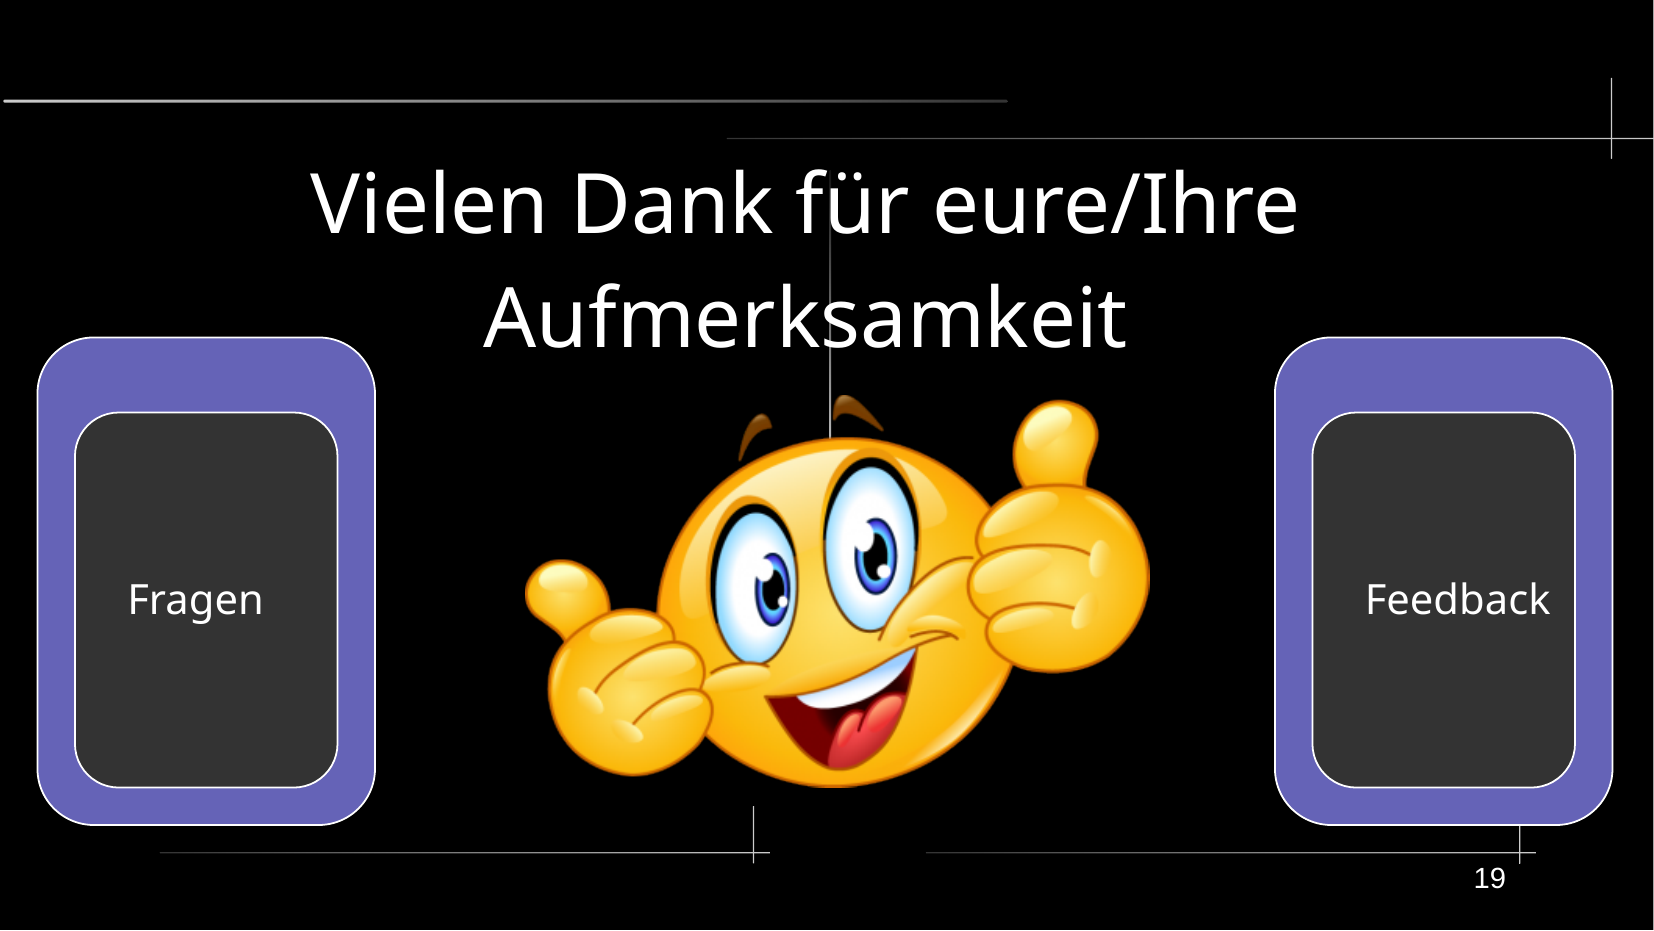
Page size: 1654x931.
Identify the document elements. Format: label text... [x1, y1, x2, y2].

picture [525, 395, 1150, 788]
text_box [1274, 337, 1613, 826]
text_box [37, 337, 376, 826]
text_box Feedback [1350, 562, 1613, 661]
text_box Fragen [112, 562, 301, 620]
subtitle Vielen Dank für eure/Ihre Aufmerksamkeit [23, 11, 1589, 505]
